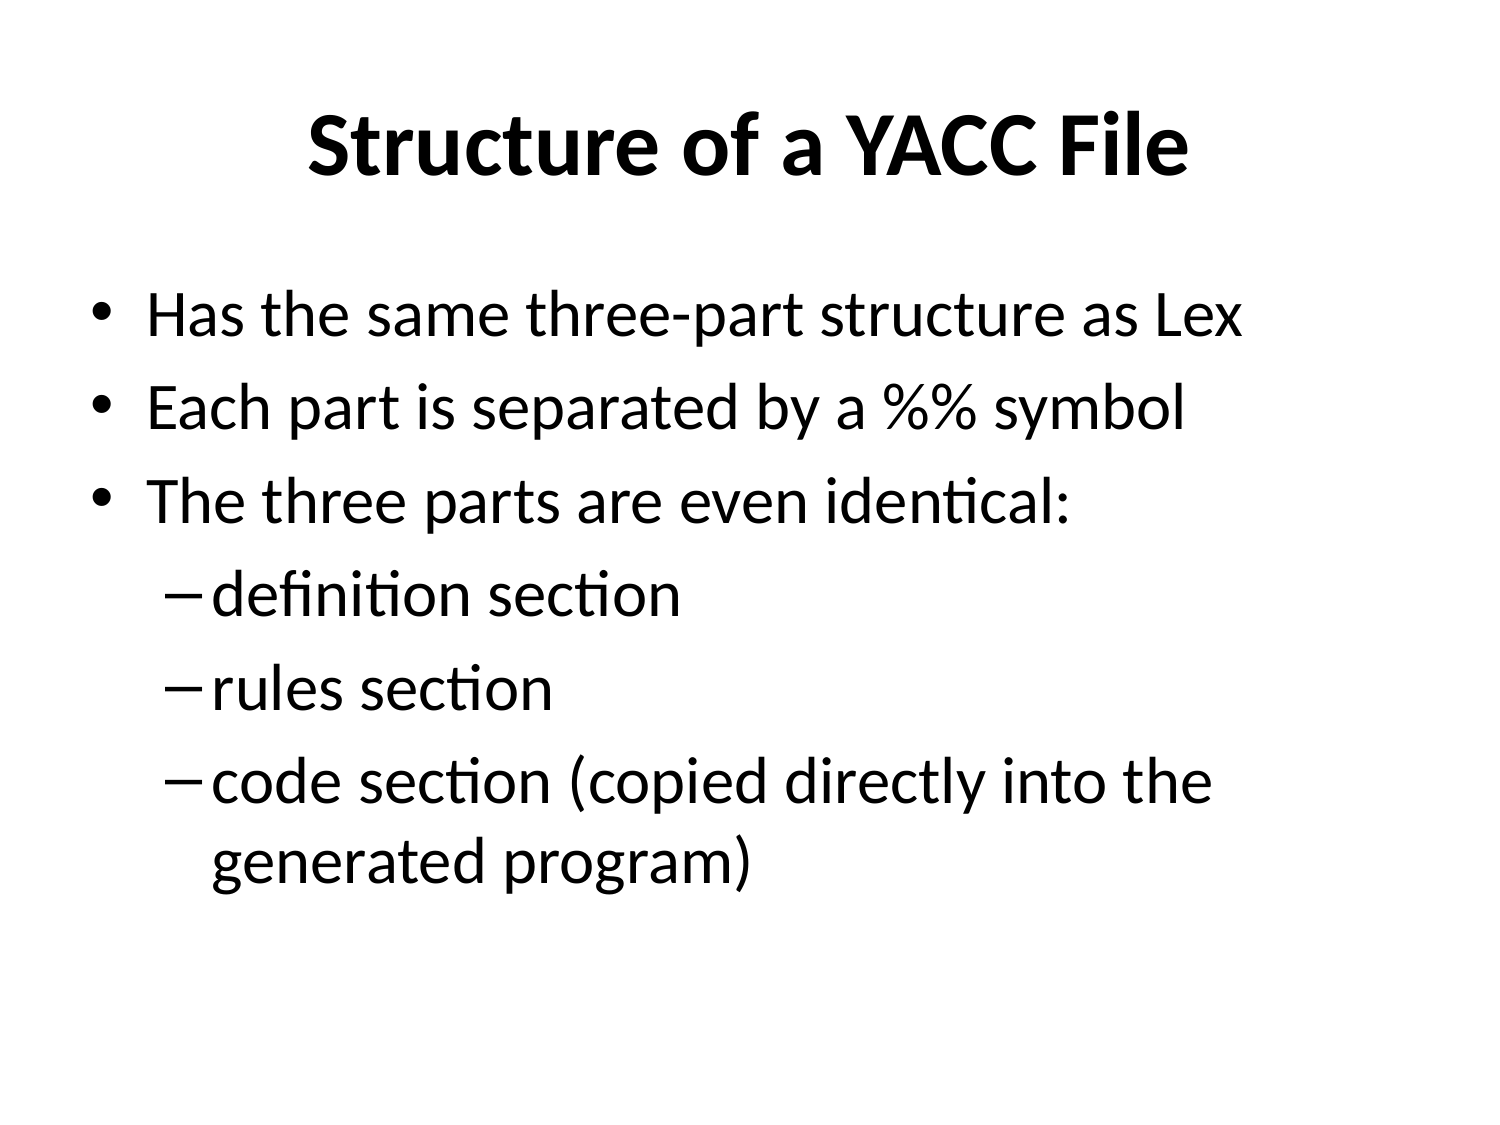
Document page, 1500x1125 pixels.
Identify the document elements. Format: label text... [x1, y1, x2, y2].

list Has the same three-part structure as Lex Each part is separated by a %% symbol The three parts are even identical: definition section rules section code section (copied directly into the generated program) [75, 262, 1425, 1005]
title Structure of a YACC File [75, 45, 1425, 233]
